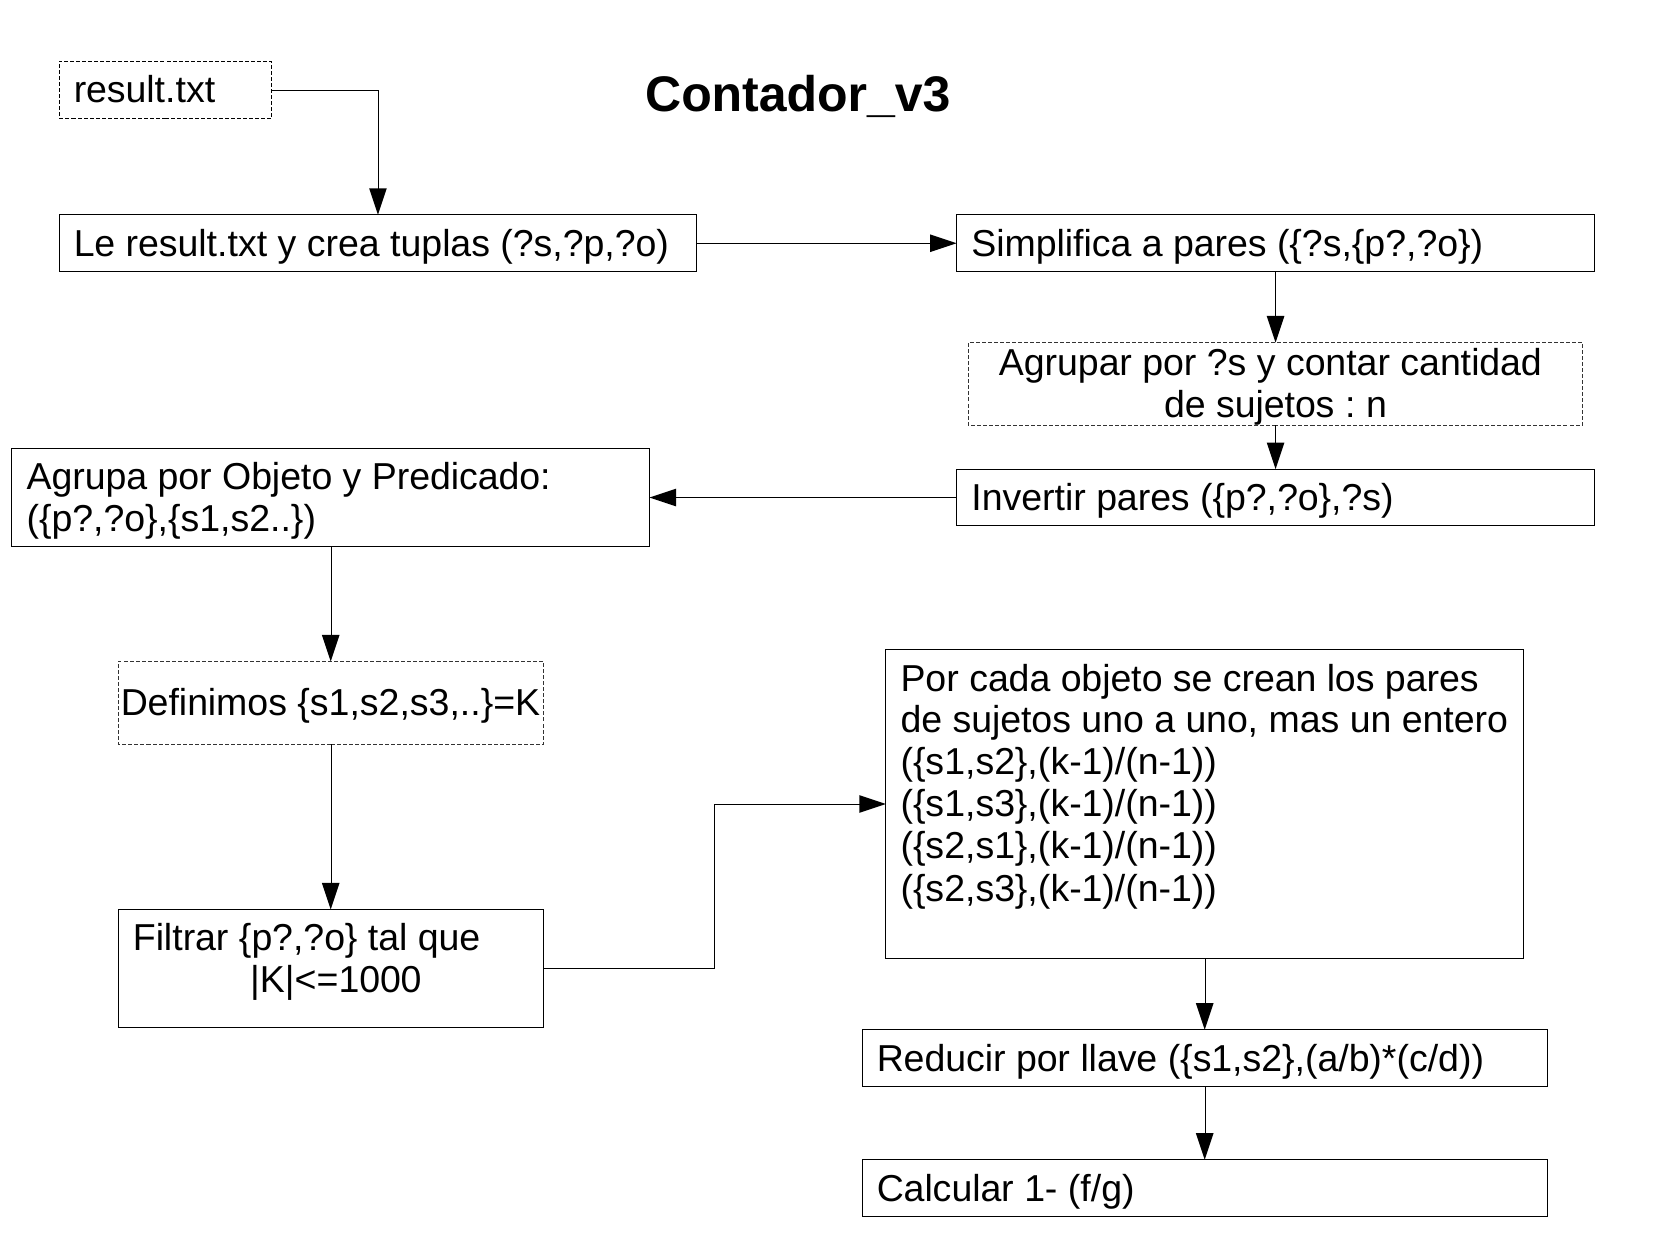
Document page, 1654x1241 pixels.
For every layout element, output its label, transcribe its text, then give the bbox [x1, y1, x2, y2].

text_box Por cada objeto se crean los pares de sujetos uno a uno, mas un entero ({s1,s2},(k-1)/(n-1)) ({s1,s3},(k-1)/(n-1)) ({s2,s1},(k-1)/(n-1)) ({s2,s3},(k-1)/(n-1)) [885, 649, 1524, 959]
text_box Agrupa por Objeto y Predicado: ({p?,?o},{s1,s2..}) [11, 448, 650, 547]
text_box Invertir pares ({p?,?o},?s) [956, 469, 1595, 526]
text_box Contador_v3 [472, 59, 1134, 131]
text_box Definimos {s1,s2,s3,..}=K [118, 661, 544, 745]
text_box Agrupar por ?s y contar cantidad de sujetos : n [968, 342, 1583, 426]
text_box Simplifica a pares ({?s,{p?,?o}) [956, 214, 1595, 272]
text_box result.txt [59, 61, 272, 119]
text_box Reducir por llave ({s1,s2},(a/b)*(c/d)) [862, 1029, 1548, 1087]
text_box Le result.txt y crea tuplas (?s,?p,?o) [59, 214, 697, 272]
text_box Filtrar {p?,?o} tal que |K|<=1000 [118, 909, 544, 1028]
text_box Calcular 1- (f/g) [862, 1159, 1548, 1217]
